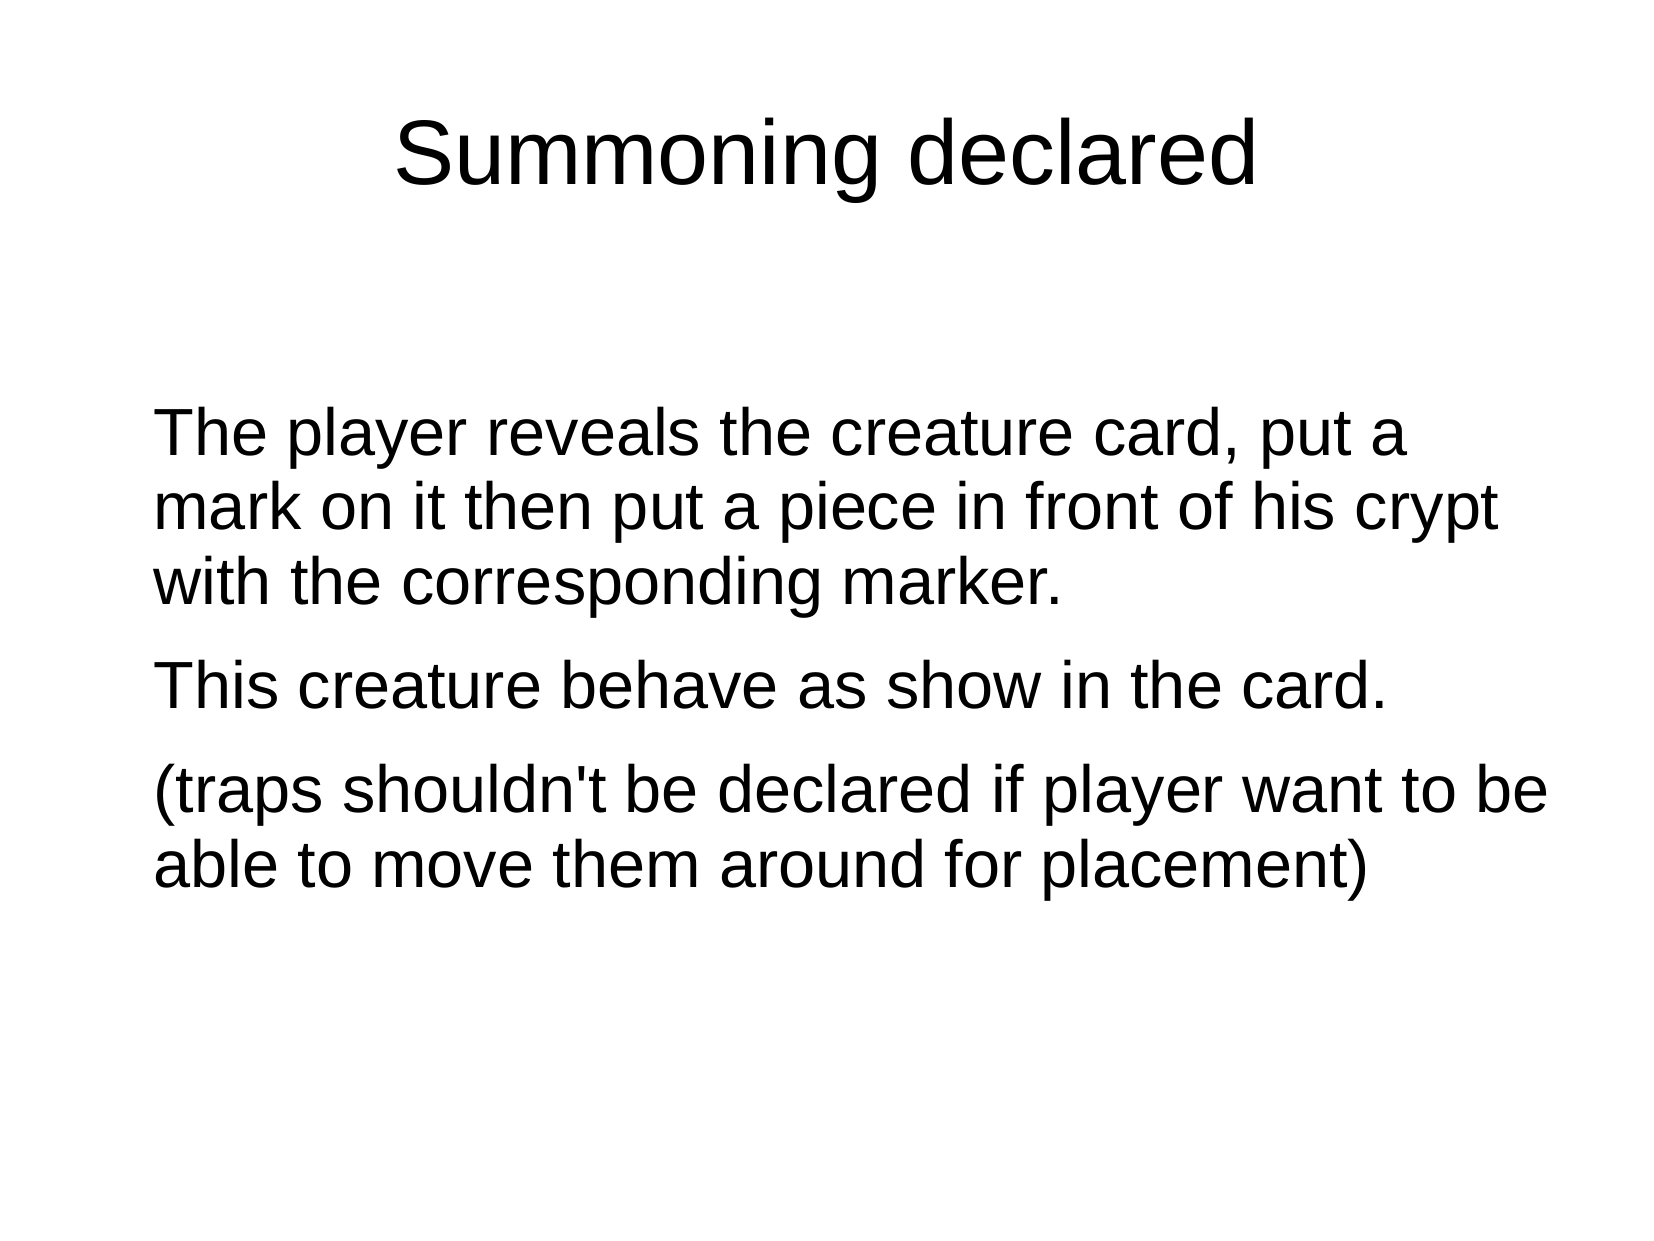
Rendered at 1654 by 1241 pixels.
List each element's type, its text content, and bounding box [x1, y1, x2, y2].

title Summoning declared [82, 49, 1571, 257]
list The player reveals the creature card, put a mark on it then put a piece in front of his crypt with the corresponding marker. This creature behave as show in the card. (traps shouldn't be declared if player want to be able to move them around for placement) [82, 290, 1571, 1109]
